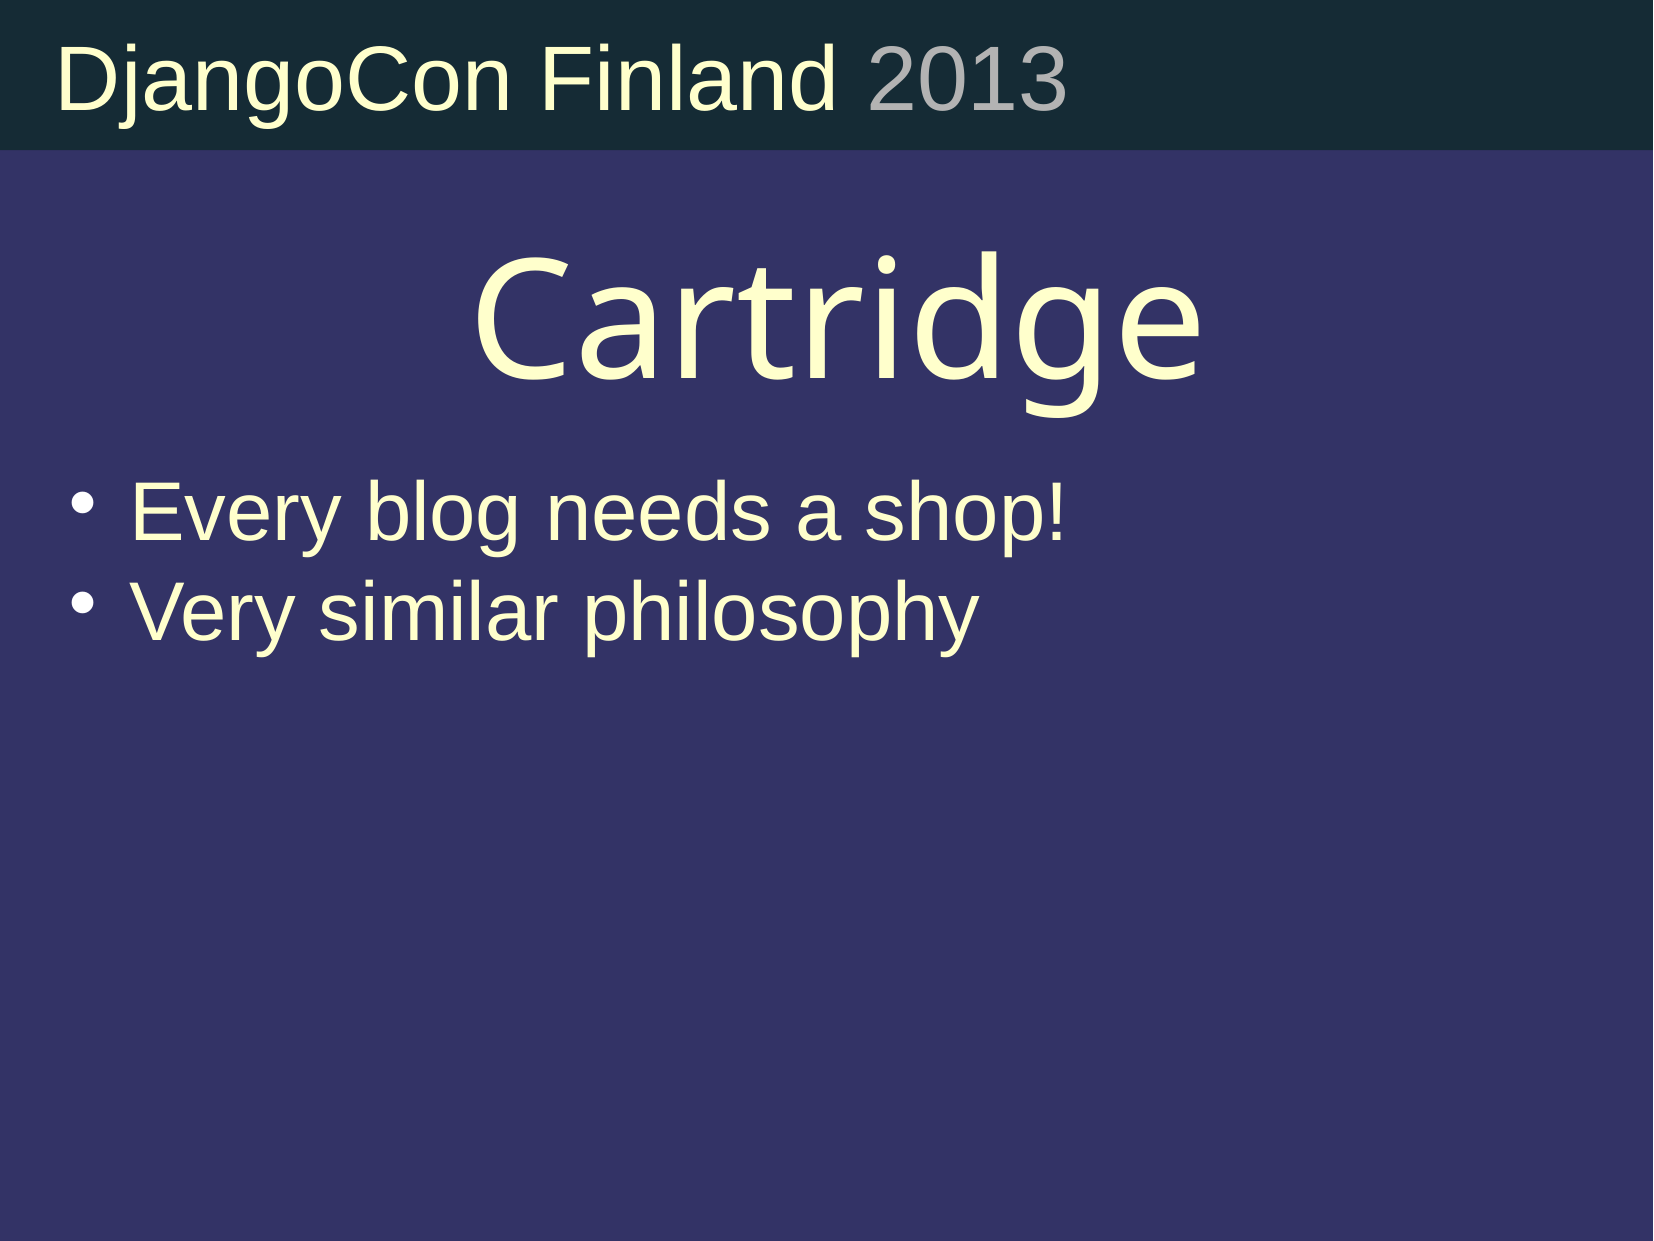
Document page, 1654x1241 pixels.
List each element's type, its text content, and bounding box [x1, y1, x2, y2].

text_box Every blog needs a shop! Very similar philosophy [53, 449, 1613, 1163]
subtitle Cartridge [26, 215, 1651, 413]
text_box [0, 0, 1653, 151]
title DjangoCon Finland 2013 [37, 0, 1088, 131]
